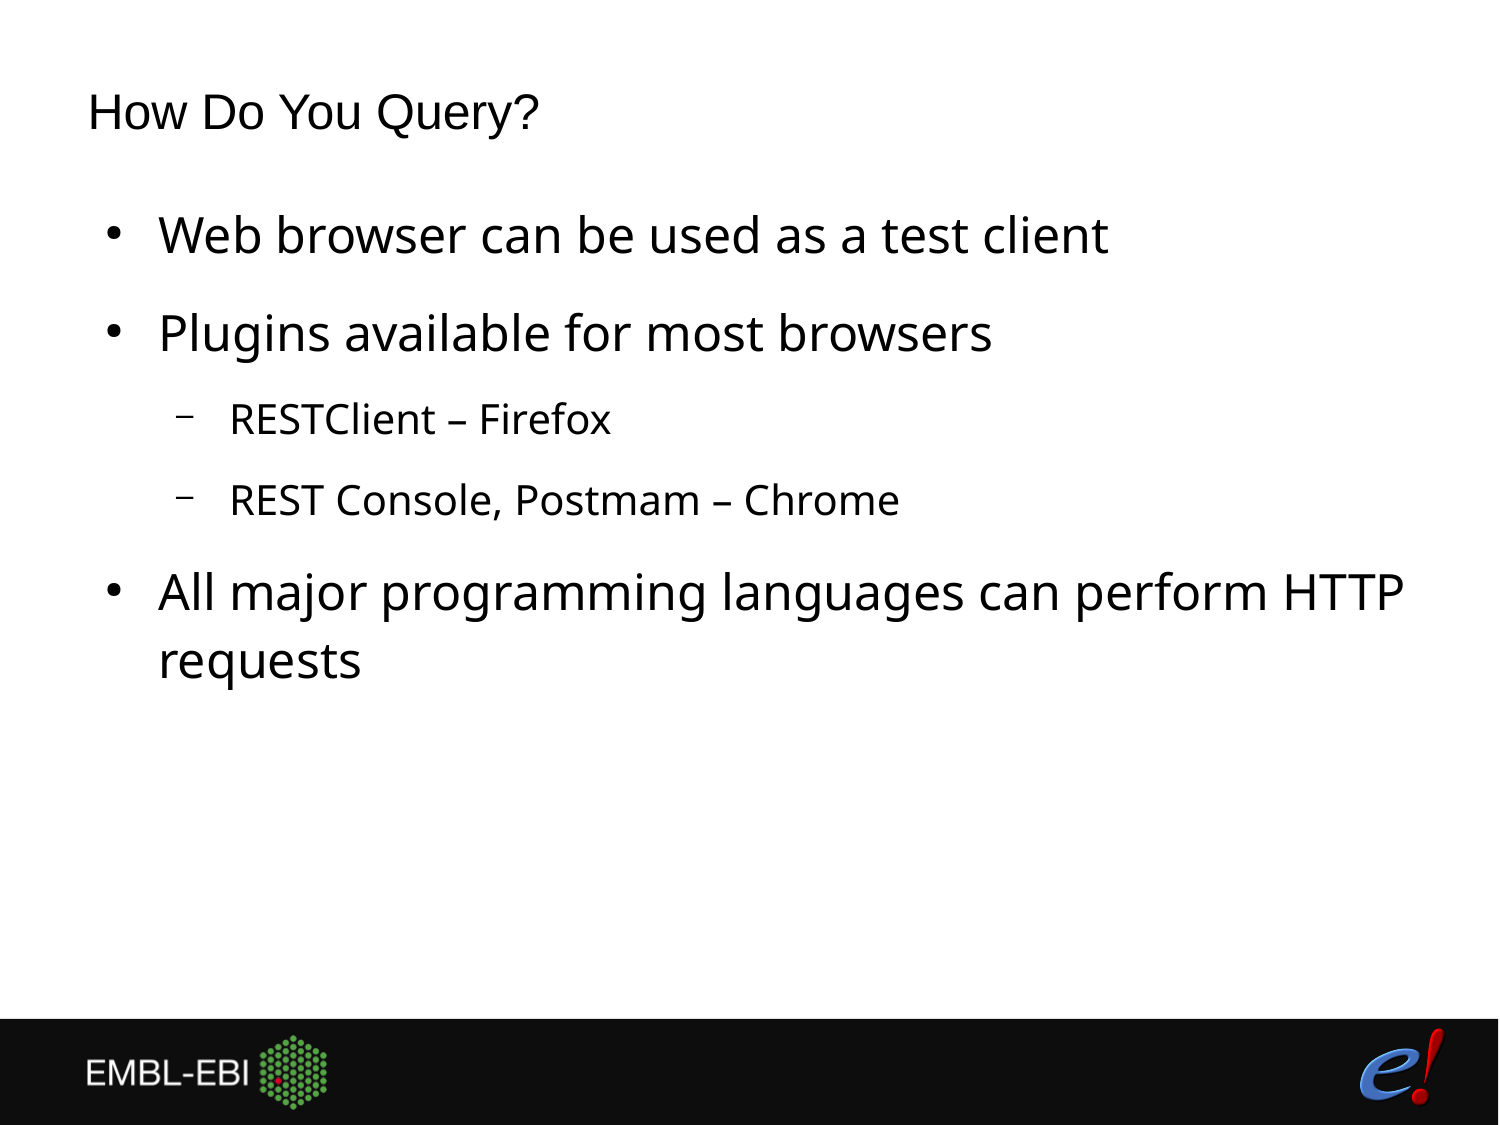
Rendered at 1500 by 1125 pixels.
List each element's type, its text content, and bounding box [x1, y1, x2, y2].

title How Do You Query? [87, 50, 1425, 175]
picture [1357, 1026, 1448, 1112]
picture [87, 1035, 327, 1110]
list Web browser can be used as a test client Plugins available for most browsers RESTClient – Firefox REST Console, Postmam – Chrome All major programming languages can perform HTTP requests [87, 200, 1425, 914]
